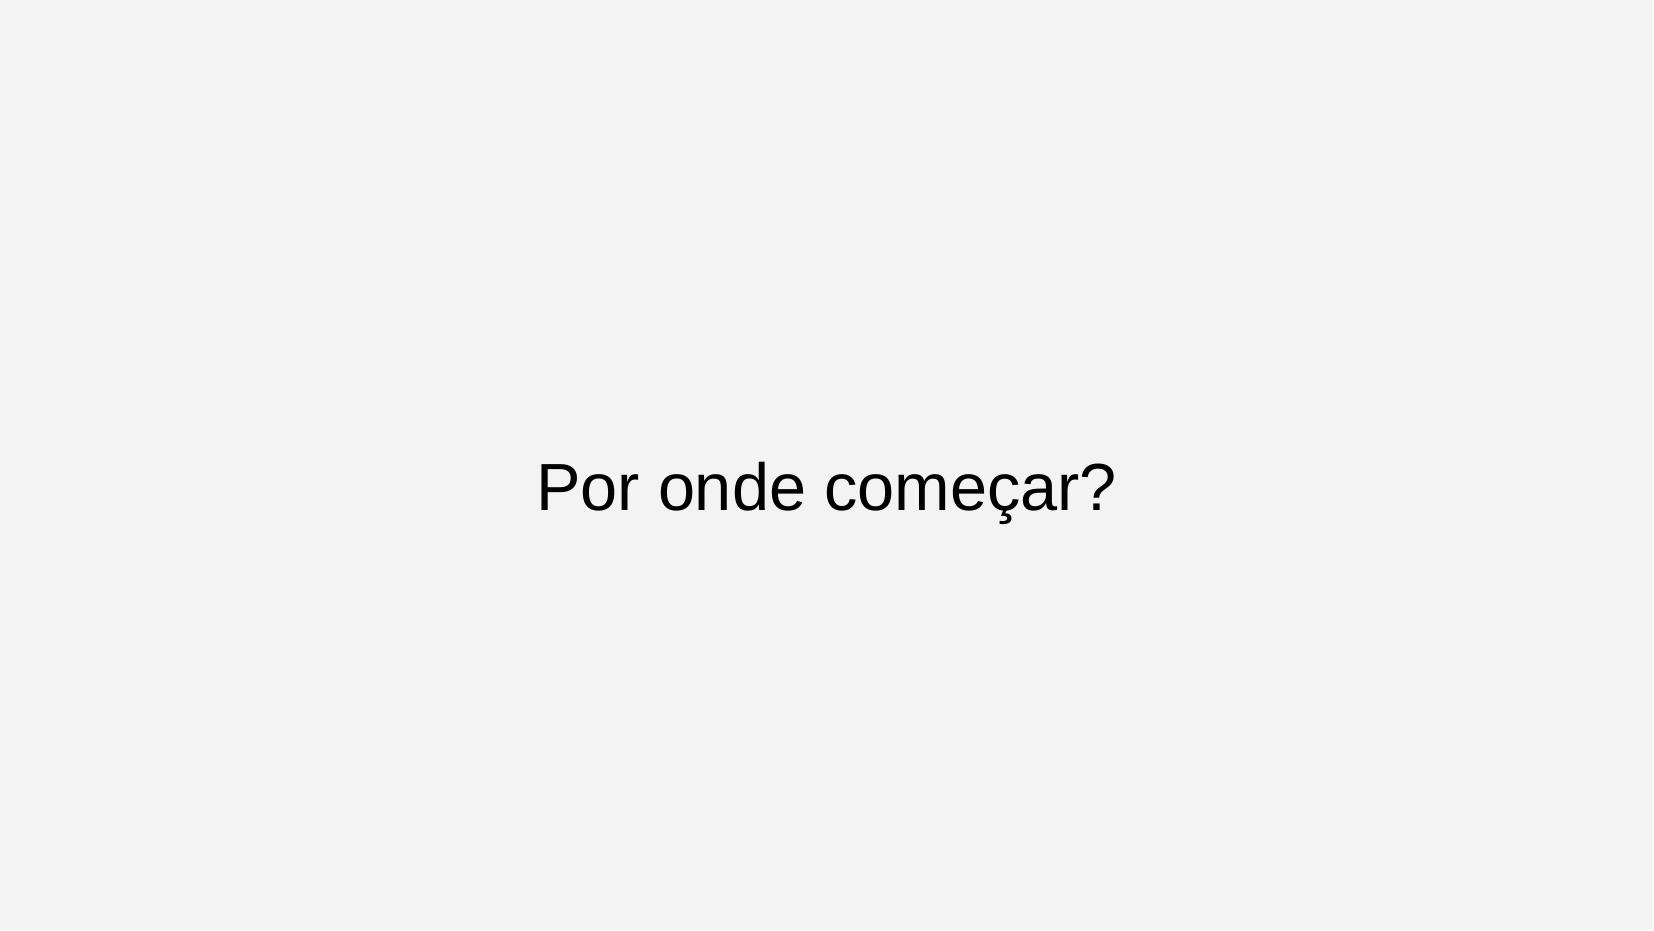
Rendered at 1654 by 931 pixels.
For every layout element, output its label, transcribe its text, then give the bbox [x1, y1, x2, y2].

subtitle Por onde começar? [82, 217, 1571, 758]
